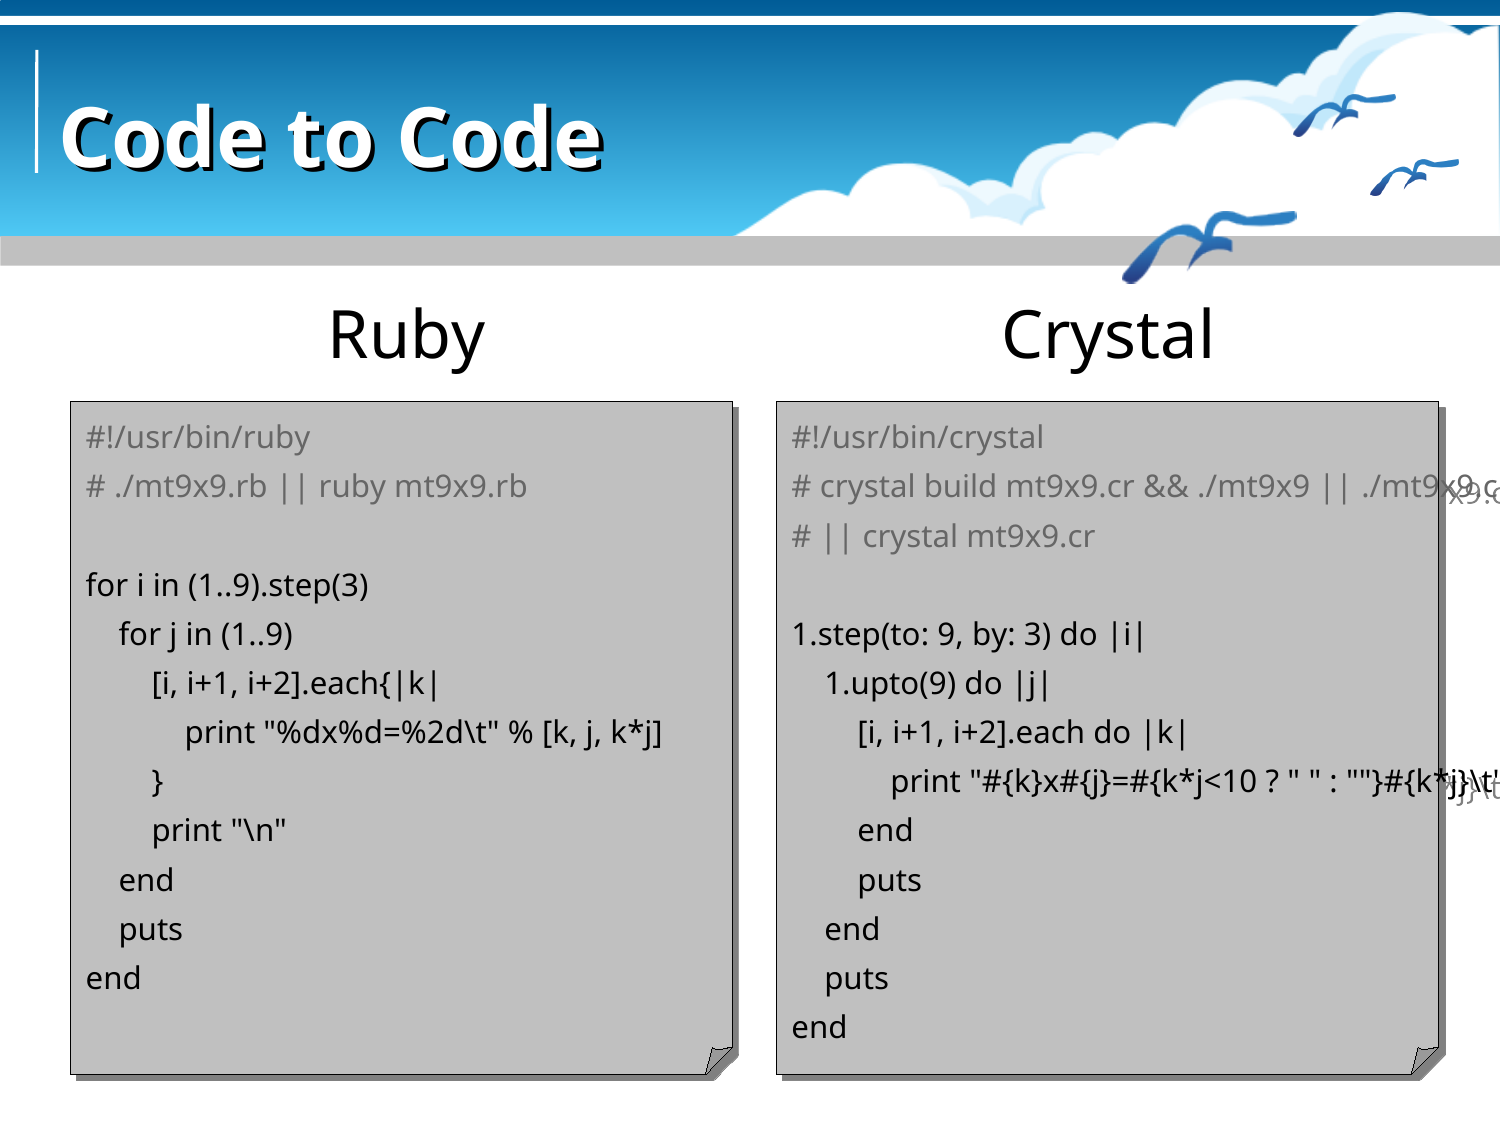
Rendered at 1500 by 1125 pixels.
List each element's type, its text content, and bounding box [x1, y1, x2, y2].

text_box #!/usr/bin/crystal # crystal build mt9x9.cr && ./mt9x9 || ./mt9x9.cr # || crystal mt9x9.cr 1.step(to: 9, by: 3) do |i| 1.upto(9) do |j| [i, i+1, i+2].each do |k| print "#{k}x#{j}=#{k*j<10 ? " " : ""}#{k*j}\t" end puts end puts end [776, 401, 1439, 1075]
title Code to Code [59, 86, 1465, 186]
picture [730, 12, 1500, 284]
text_box #!/usr/bin/ruby # ./mt9x9.rb || ruby mt9x9.rb for i in (1..9).step(3) for j in (1..9) [i, i+1, i+2].each{|k| print "%dx%d=%2d\t" % [k, j, k*j] } print "\n" end puts end [70, 401, 733, 1075]
text_box Crystal [986, 283, 1282, 388]
text_box Ruby [312, 283, 585, 388]
